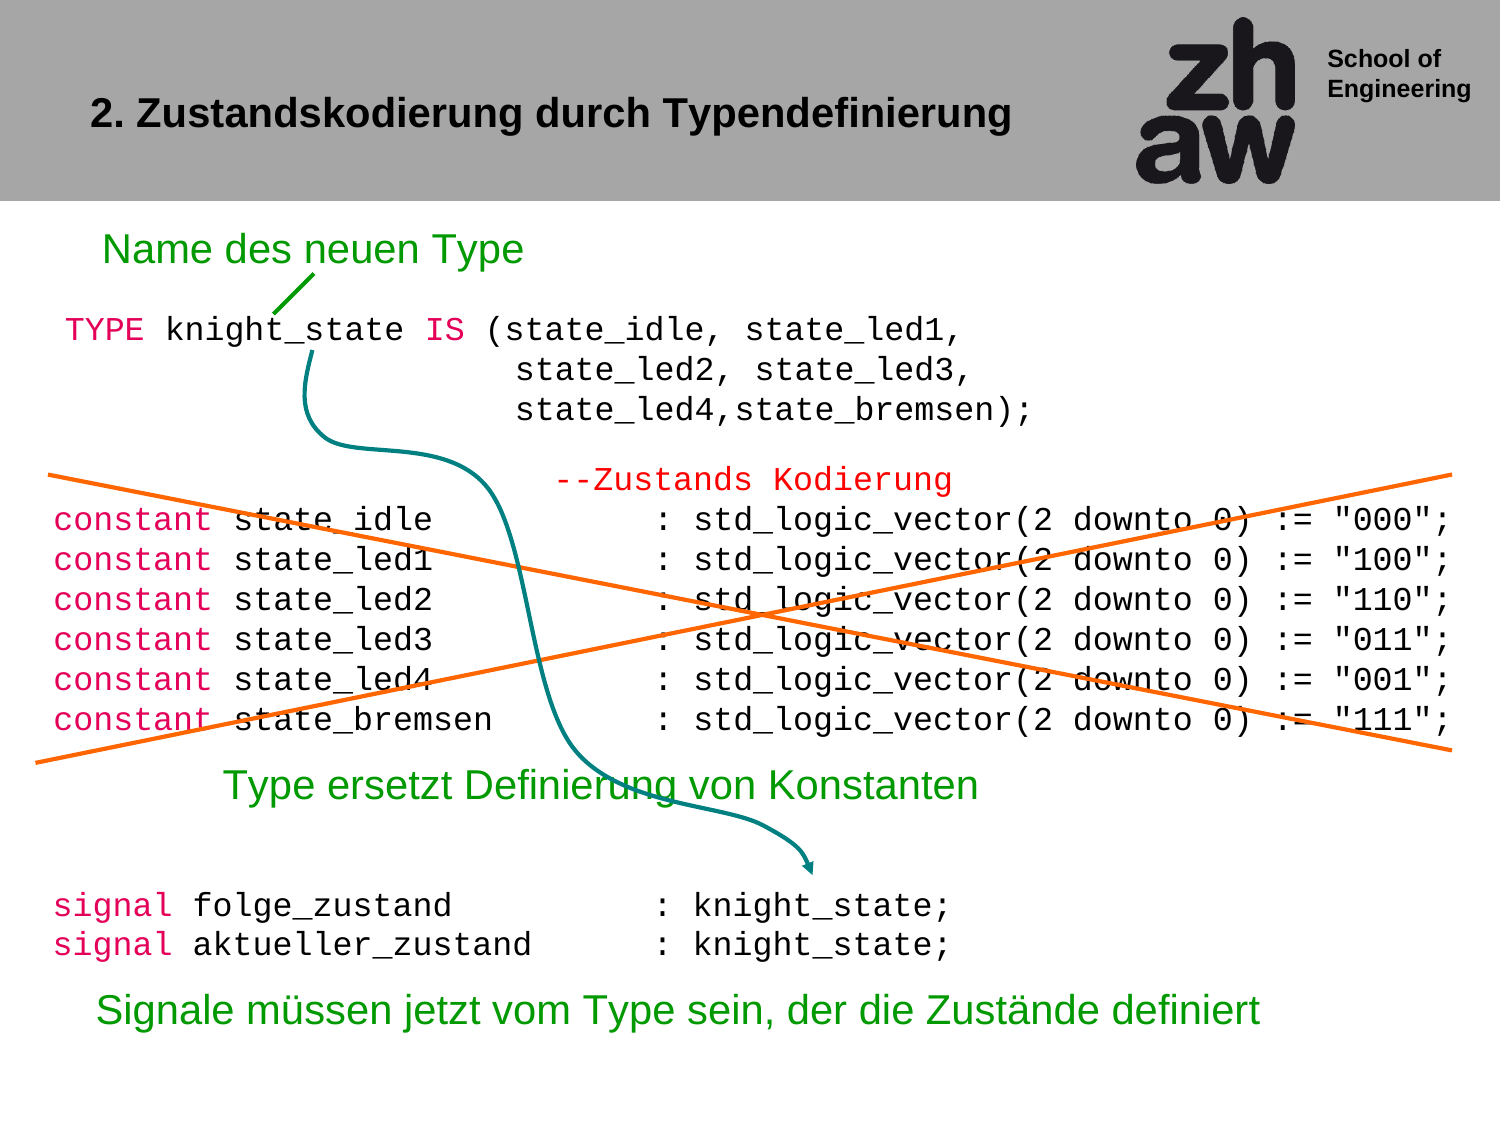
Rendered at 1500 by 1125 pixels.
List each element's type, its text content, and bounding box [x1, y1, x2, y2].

text_box --Zustands Kodierung constant state_idle : std_logic_vector(2 downto 0) := "000"; constant state_led1 : std_logic_vector(2 downto 0) := "100"; constant state_led2 : std_logic_vector(2 downto 0) := "110"; constant state_led3 : std_logic_vector(2 downto 0) := "011"; constant state_led4 : std_logic_vector(2 downto 0) := "001"; constant state_bremsen : std_logic_vector(2 downto 0) := "111"; [38, 449, 536, 745]
picture [1136, 17, 1295, 184]
text_box --Zustands Kodierung constant state_idle : std_logic_vector(2 downto 0) := "000"; constant state_led1 : std_logic_vector(2 downto 0) := "100"; constant state_led2 : std_logic_vector(2 downto 0) := "110"; constant state_led3 : std_logic_vector(2 downto 0) := "011"; constant state_led4 : std_logic_vector(2 downto 0) := "001"; constant state_bremsen : std_logic_vector(2 downto 0) := "111"; [139, 664, 567, 745]
title 2. Zustandskodierung durch Typendefinierung [74, 45, 1102, 176]
text_box --Zustands Kodierung constant state_idle : std_logic_vector(2 downto 0) := "000"; constant state_led1 : std_logic_vector(2 downto 0) := "100"; constant state_led2 : std_logic_vector(2 downto 0) := "110"; constant state_led3 : std_logic_vector(2 downto 0) := "011"; constant state_led4 : std_logic_vector(2 downto 0) := "001"; constant state_bremsen : std_logic_vector(2 downto 0) := "111"; [522, 571, 746, 657]
text_box signal folge_zustand : knight_state; signal aktueller_zustand : knight_state; [37, 874, 968, 971]
text_box --Zustands Kodierung constant state_idle : std_logic_vector(2 downto 0) := "000"; constant state_led1 : std_logic_vector(2 downto 0) := "100"; constant state_led2 : std_logic_vector(2 downto 0) := "110"; constant state_led3 : std_logic_vector(2 downto 0) := "011"; constant state_led4 : std_logic_vector(2 downto 0) := "001"; constant state_bremsen : std_logic_vector(2 downto 0) := "111"; [407, 449, 1469, 745]
text_box Signale müssen jetzt vom Type sein, der die Zustände definiert [80, 975, 1276, 1041]
text_box --Zustands Kodierung constant state_idle : std_logic_vector(2 downto 0) := "000"; constant state_led1 : std_logic_vector(2 downto 0) := "100"; constant state_led2 : std_logic_vector(2 downto 0) := "110"; constant state_led3 : std_logic_vector(2 downto 0) := "011"; constant state_led4 : std_logic_vector(2 downto 0) := "001"; constant state_bremsen : std_logic_vector(2 downto 0) := "111"; [542, 618, 1408, 745]
text_box Type ersetzt Definierung von Konstanten [207, 750, 724, 816]
text_box Name des neuen Type [86, 214, 540, 280]
text_box Type ersetzt Definierung von Konstanten [579, 750, 995, 816]
text_box TYPE knight_state IS (state_idle, state_led1, state_led2, state_led3, state_led4,state_bremsen); [49, 299, 1050, 436]
